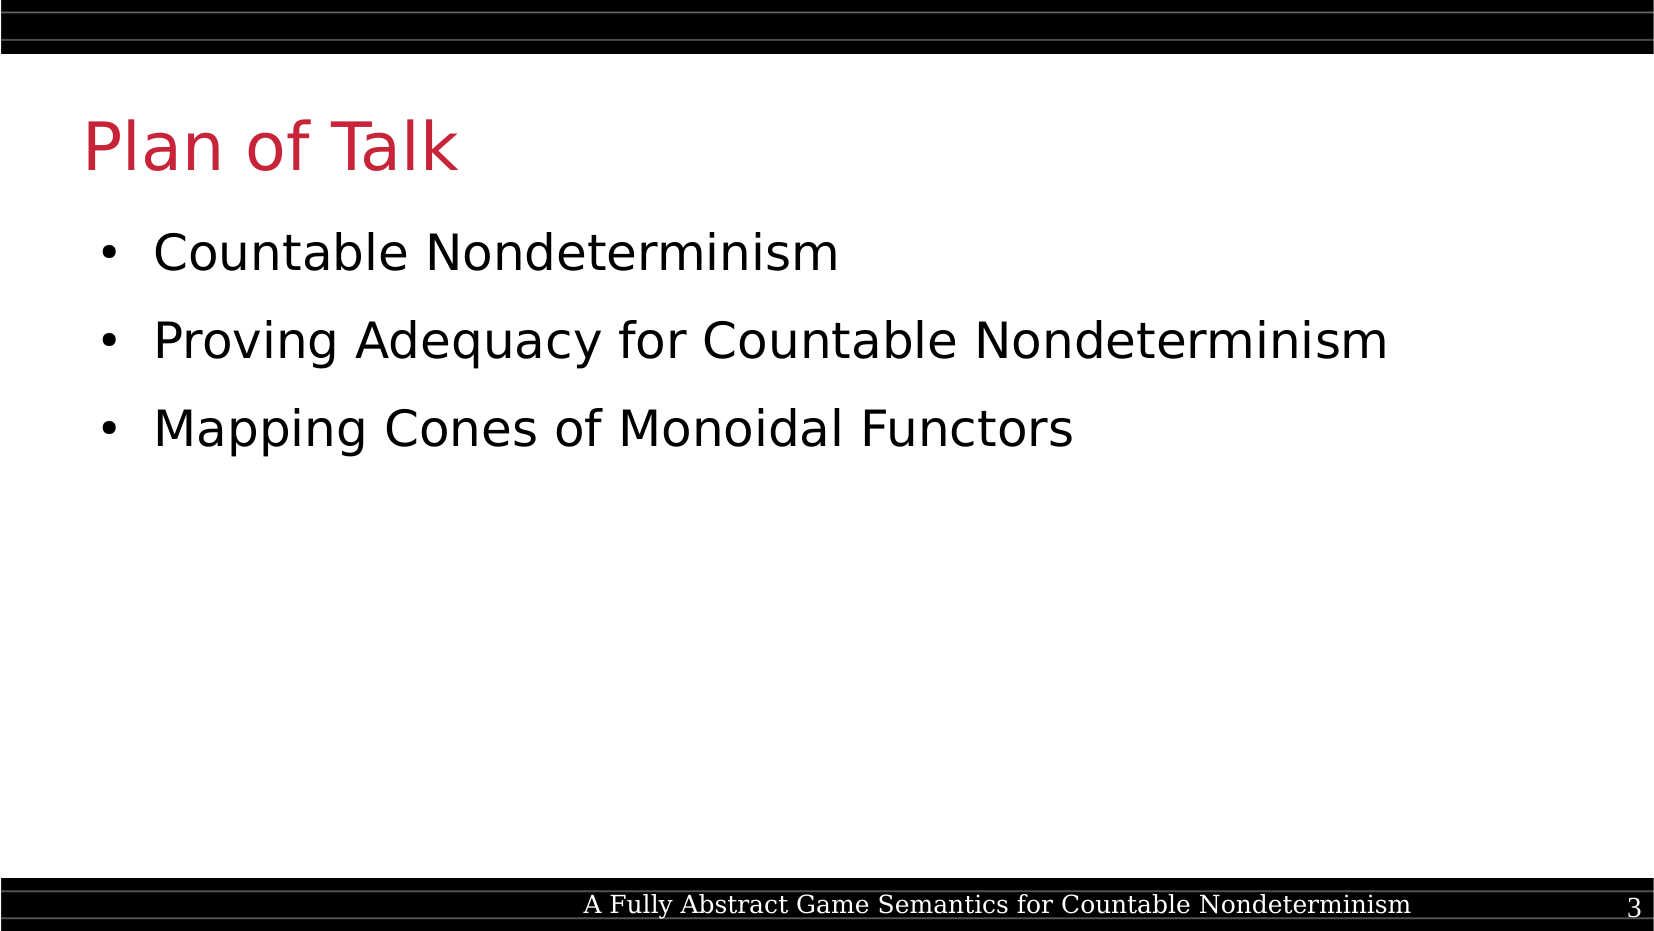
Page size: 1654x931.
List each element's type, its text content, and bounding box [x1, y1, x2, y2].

picture [1, 0, 1654, 54]
title Plan of Talk [82, 69, 1571, 224]
list Countable Nondeterminism Proving Adequacy for Countable Nondeterminism Mapping Cones of Monoidal Functors [82, 224, 1571, 827]
picture [1, 878, 1654, 931]
